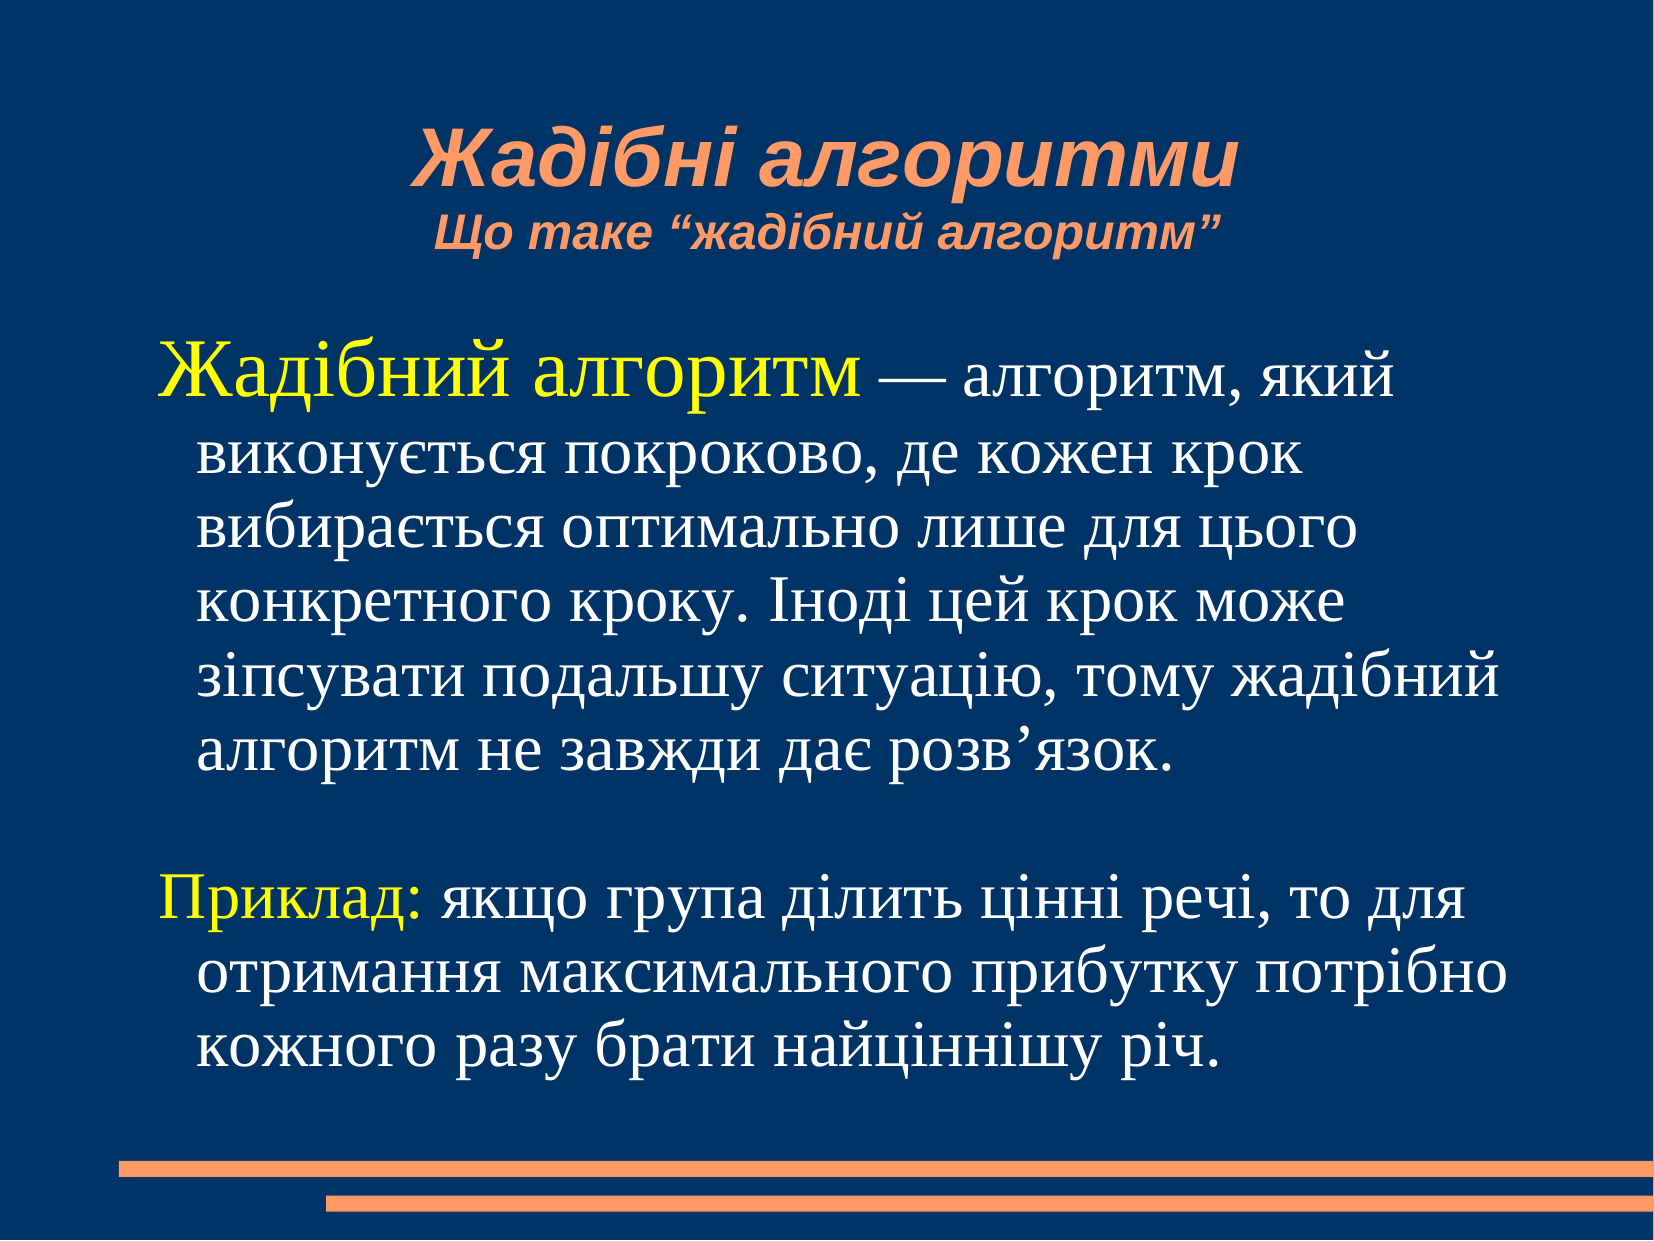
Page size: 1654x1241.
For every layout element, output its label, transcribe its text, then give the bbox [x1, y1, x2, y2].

list Жадібний алгоритм — алгоритм, який виконується покроково, де кожен крок вибирається оптимально лише для цього конкретного кроку. Іноді цей крок може зіпсувати подальшу ситуацію, тому жадібний алгоритм не завжди дає розв’язок. Приклад: якщо група ділить цінні речі, то для отримання максимального прибутку потрібно кожного разу брати найціннішу річ. [121, 322, 1561, 1132]
title Жадібні алгоритми Що таке “жадібний алгоритм” [121, 46, 1534, 325]
